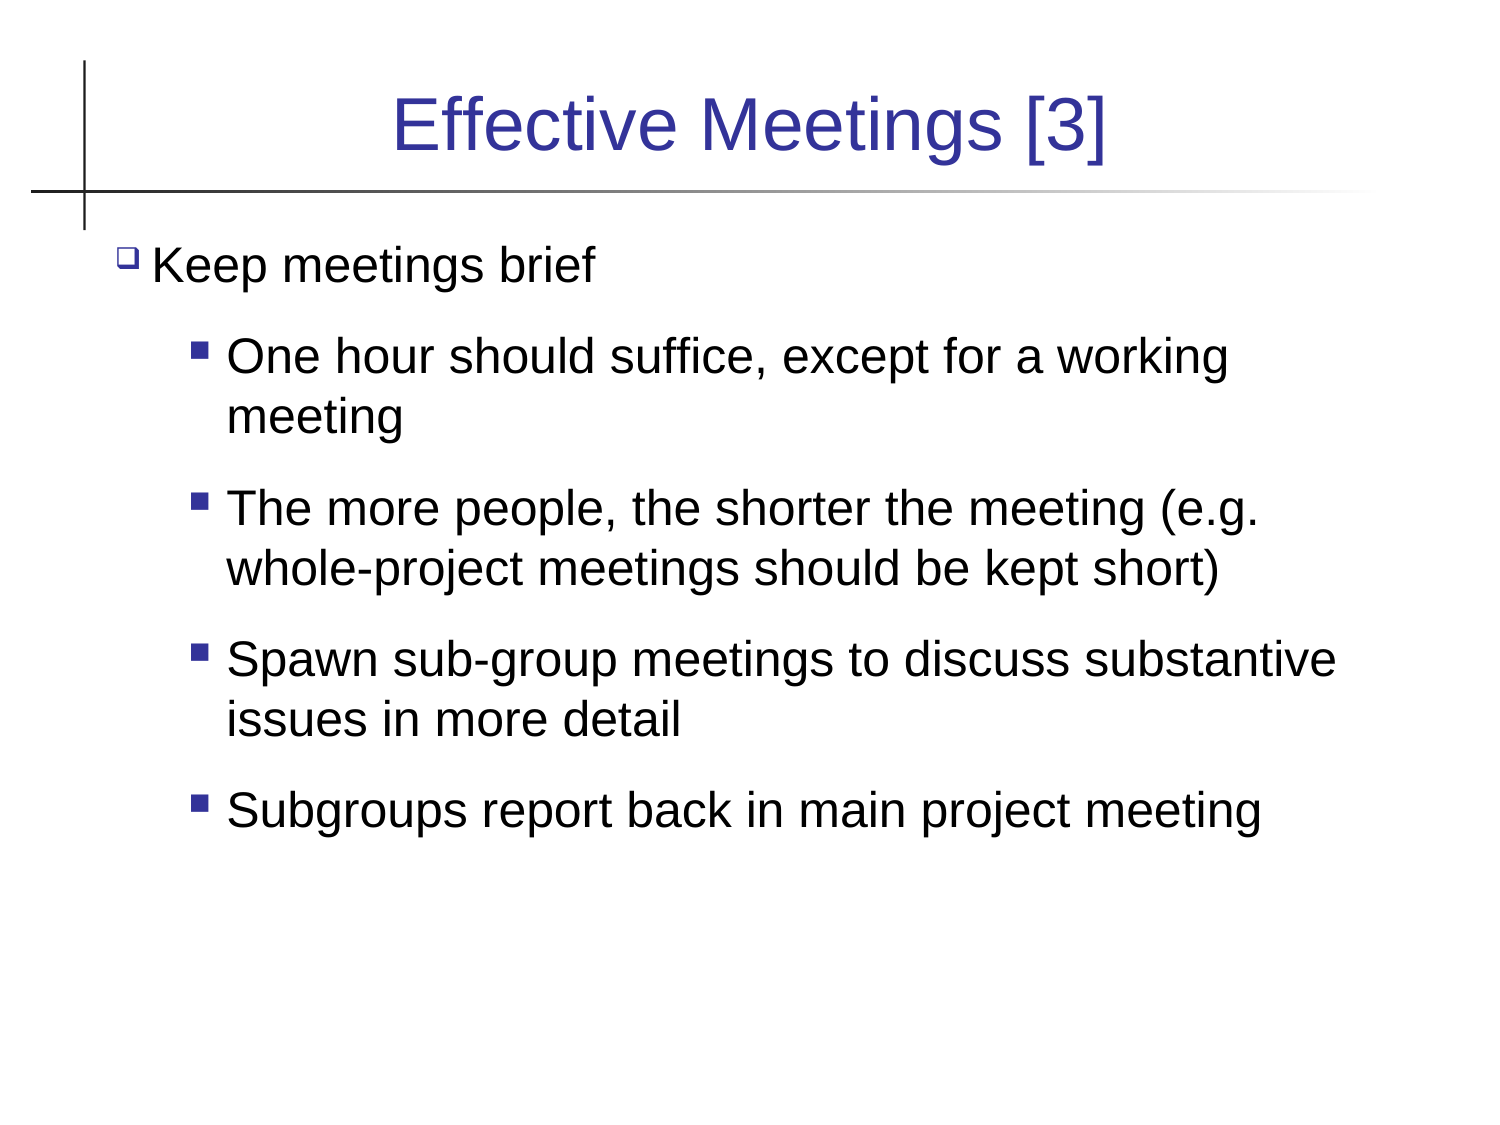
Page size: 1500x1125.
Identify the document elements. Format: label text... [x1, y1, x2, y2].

title Effective Meetings [3] [100, 30, 1400, 173]
list Keep meetings brief One hour should suffice, except for a working meeting The more people, the shorter the meeting (e.g. whole-project meetings should be kept short) Spawn sub-group meetings to discuss substantive issues in more detail Subgroups report back in main project meeting [100, 224, 1400, 958]
